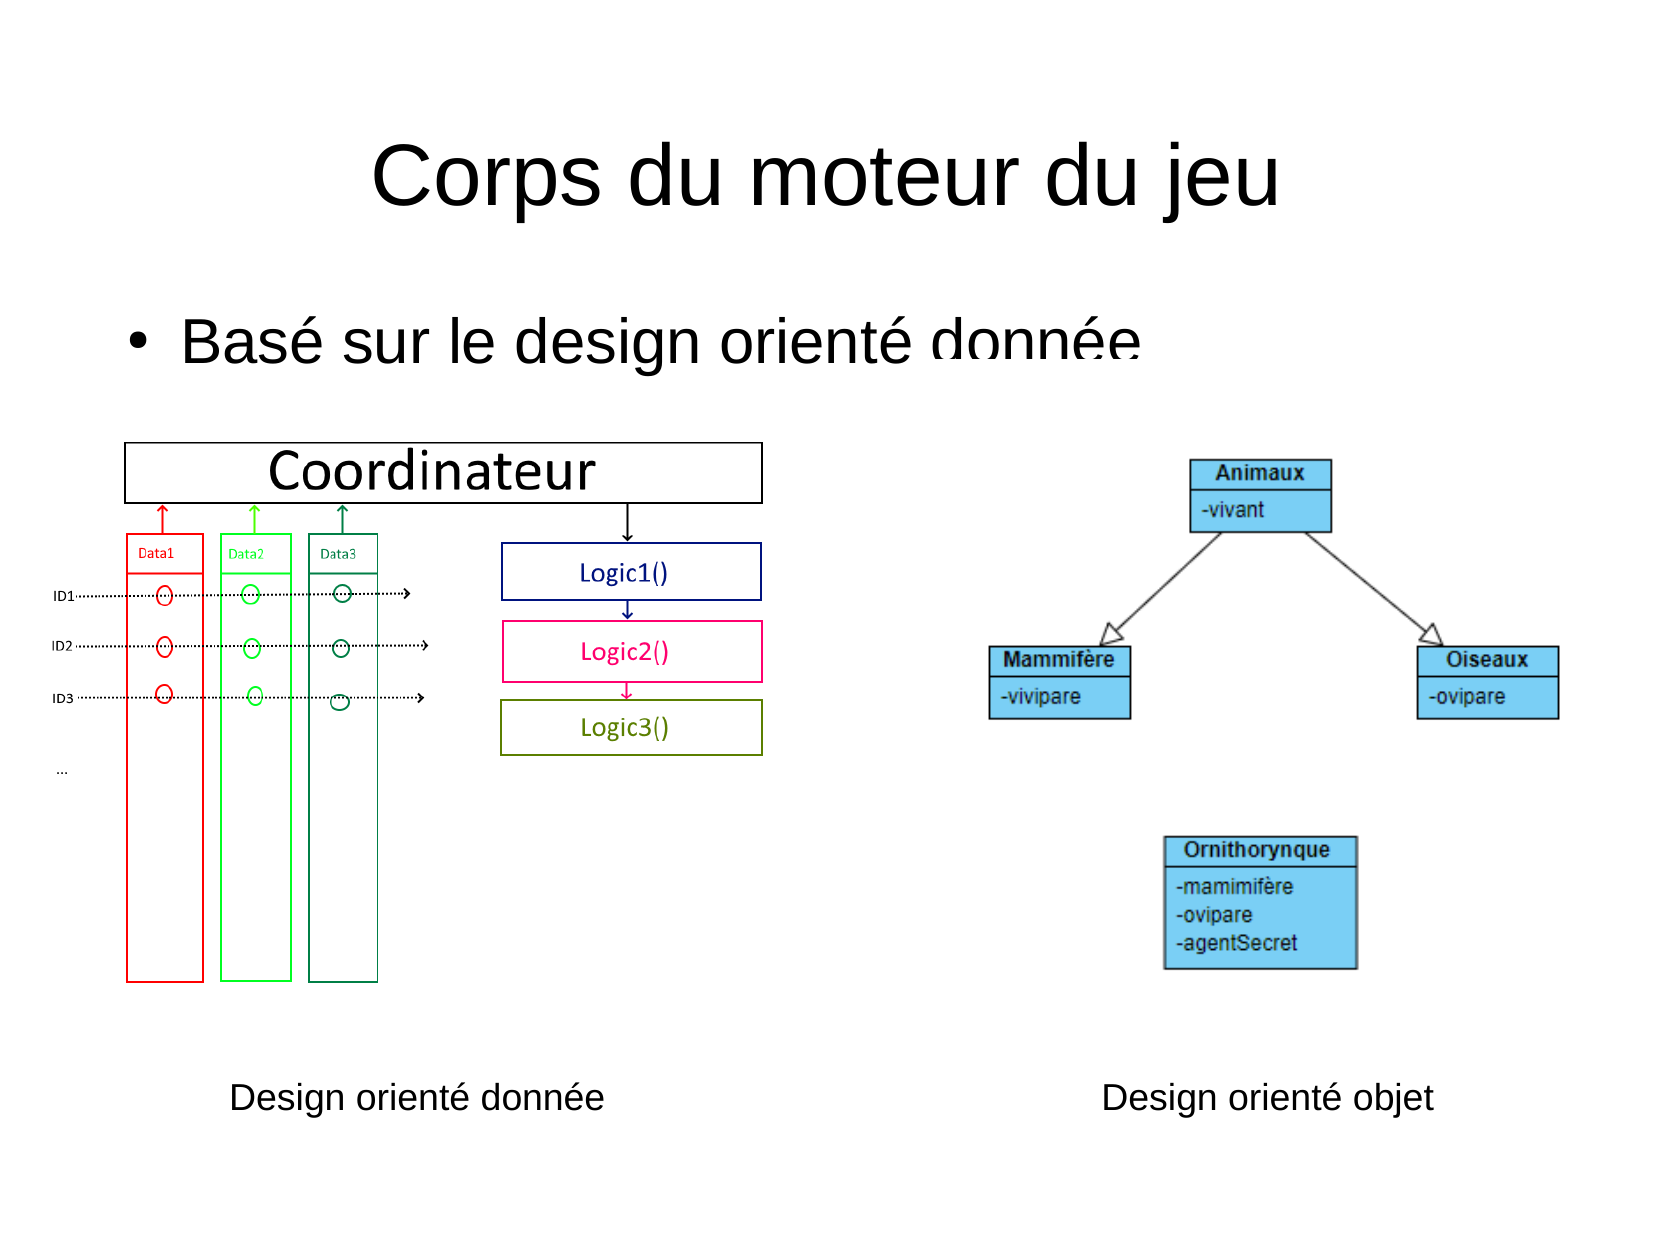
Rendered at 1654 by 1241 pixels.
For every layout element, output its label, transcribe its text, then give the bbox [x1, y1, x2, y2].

title Corps du moteur du jeu [109, 76, 1545, 274]
list Basé sur le design orienté donnée [109, 305, 1545, 1086]
picture [29, 421, 796, 996]
picture [915, 359, 1625, 1030]
text_box Design orienté objet [1086, 1068, 1449, 1126]
text_box Design orienté donnée [214, 1068, 621, 1126]
